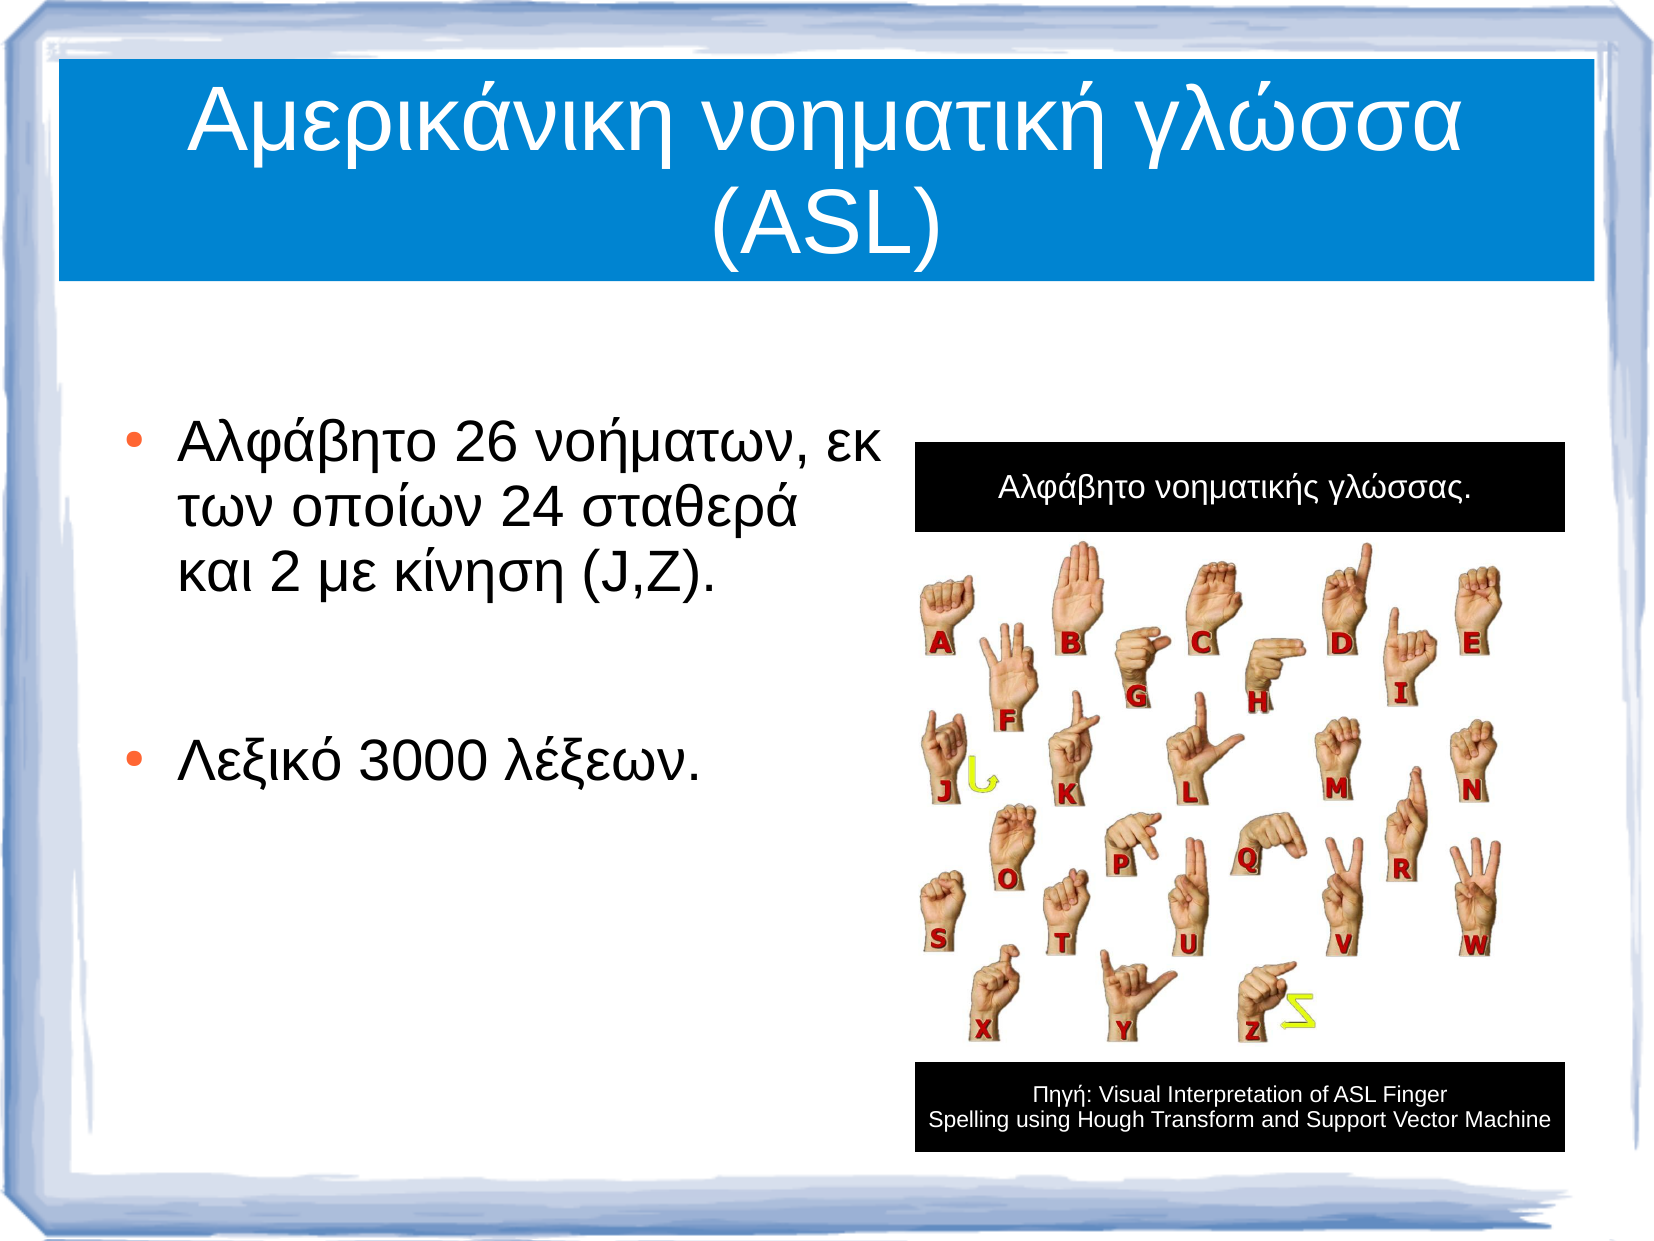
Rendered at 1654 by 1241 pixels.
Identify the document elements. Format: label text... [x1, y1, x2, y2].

text_box Αλφάβητο νοηματικής γλώσσας. [915, 442, 1565, 532]
text_box Πηγή: Visual Interpretation of ASL Finger Spelling using Hough Transform and Support Vector Machine [915, 1062, 1565, 1152]
picture [0, 0, 1654, 1241]
title Αμερικάνικη νοηματική γλώσσα (ASL) [59, 59, 1595, 282]
list Αλφάβητο 26 νοήματων, εκ των οποίων 24 σταθερά και 2 με κίνηση (J,Z). Λεξικό 3000 λέξεων. [106, 313, 1530, 1152]
